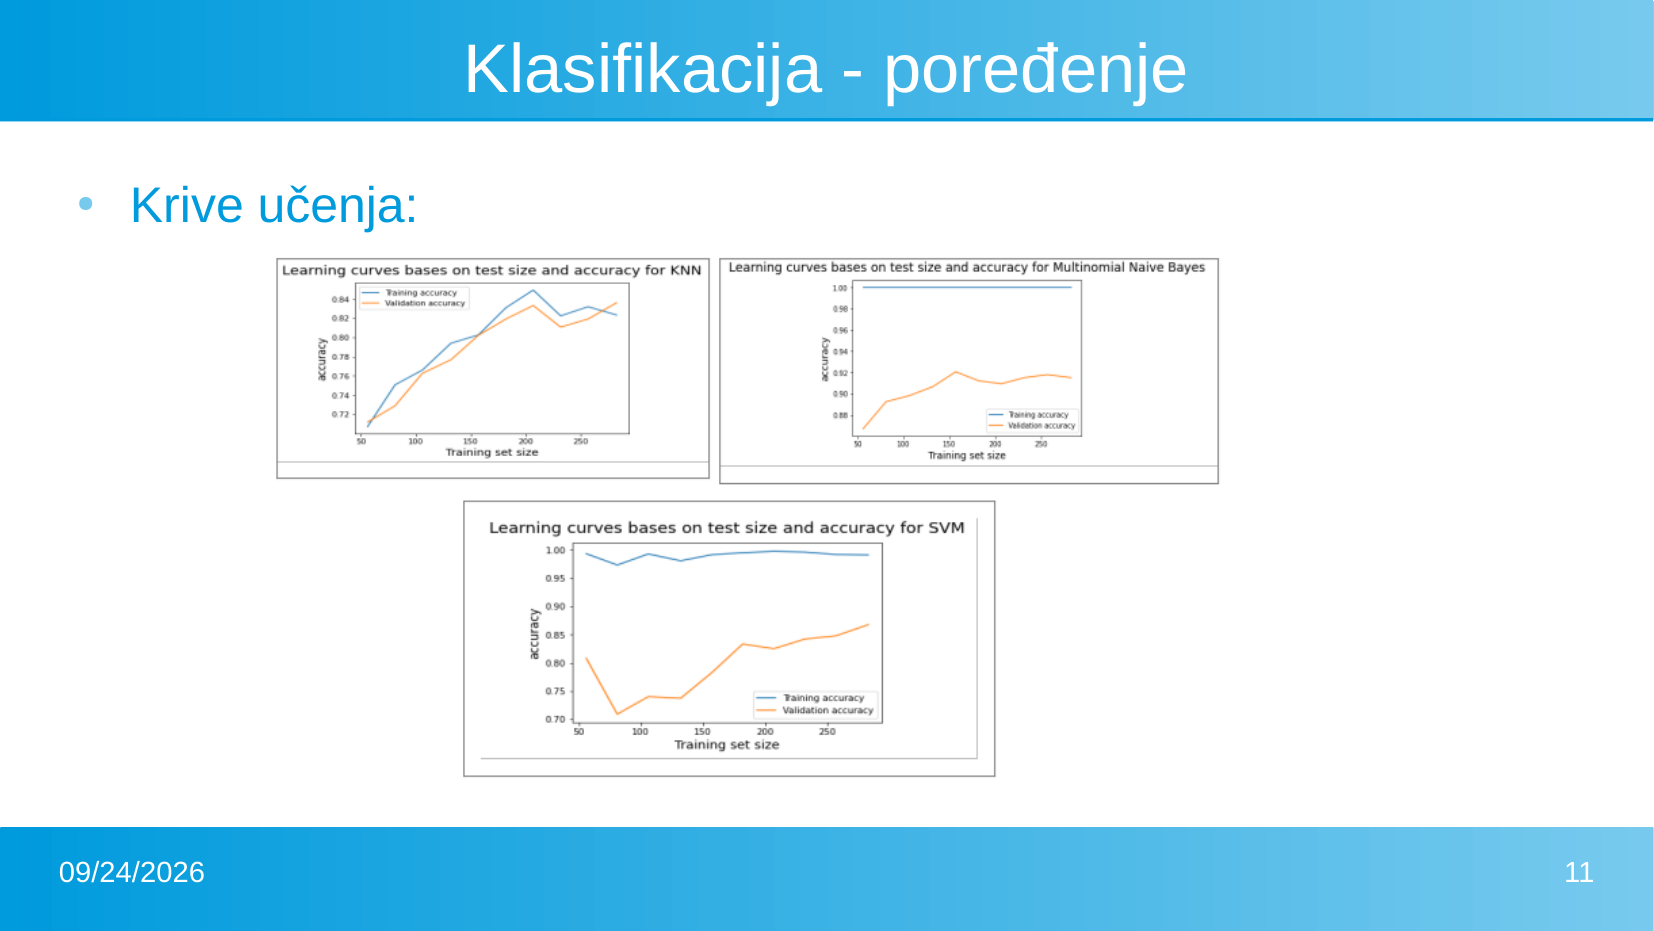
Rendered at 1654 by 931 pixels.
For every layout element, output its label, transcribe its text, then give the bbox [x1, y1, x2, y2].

picture [263, 242, 1238, 796]
title Klasifikacija - poređenje [59, 29, 1595, 108]
list Krive učenja: [59, 177, 1595, 768]
